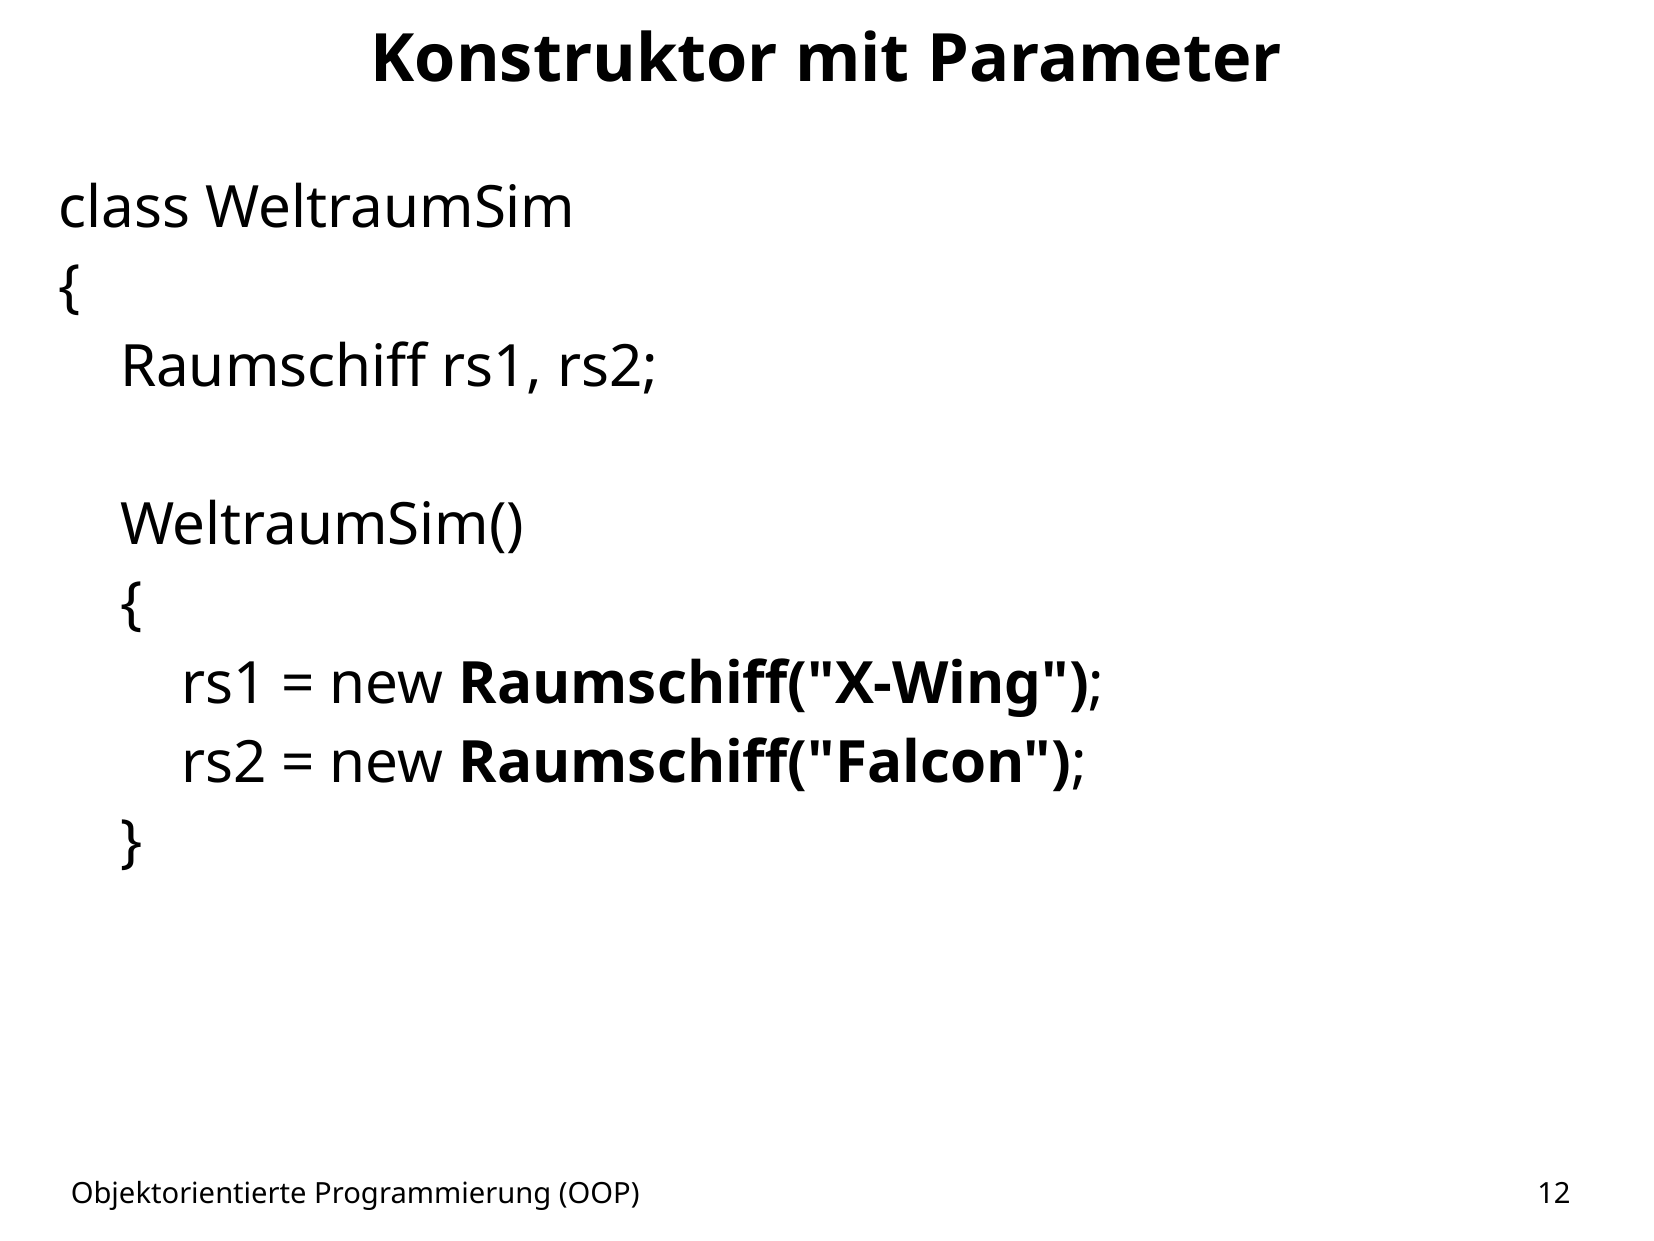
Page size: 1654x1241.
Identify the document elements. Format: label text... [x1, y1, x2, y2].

list class WeltraumSim { Raumschiff rs1, rs2; WeltraumSim() { rs1 = new Raumschiff("X-Wing"); rs2 = new Raumschiff("Falcon"); } [59, 165, 1630, 1182]
title Konstruktor mit Parameter [0, 5, 1654, 107]
